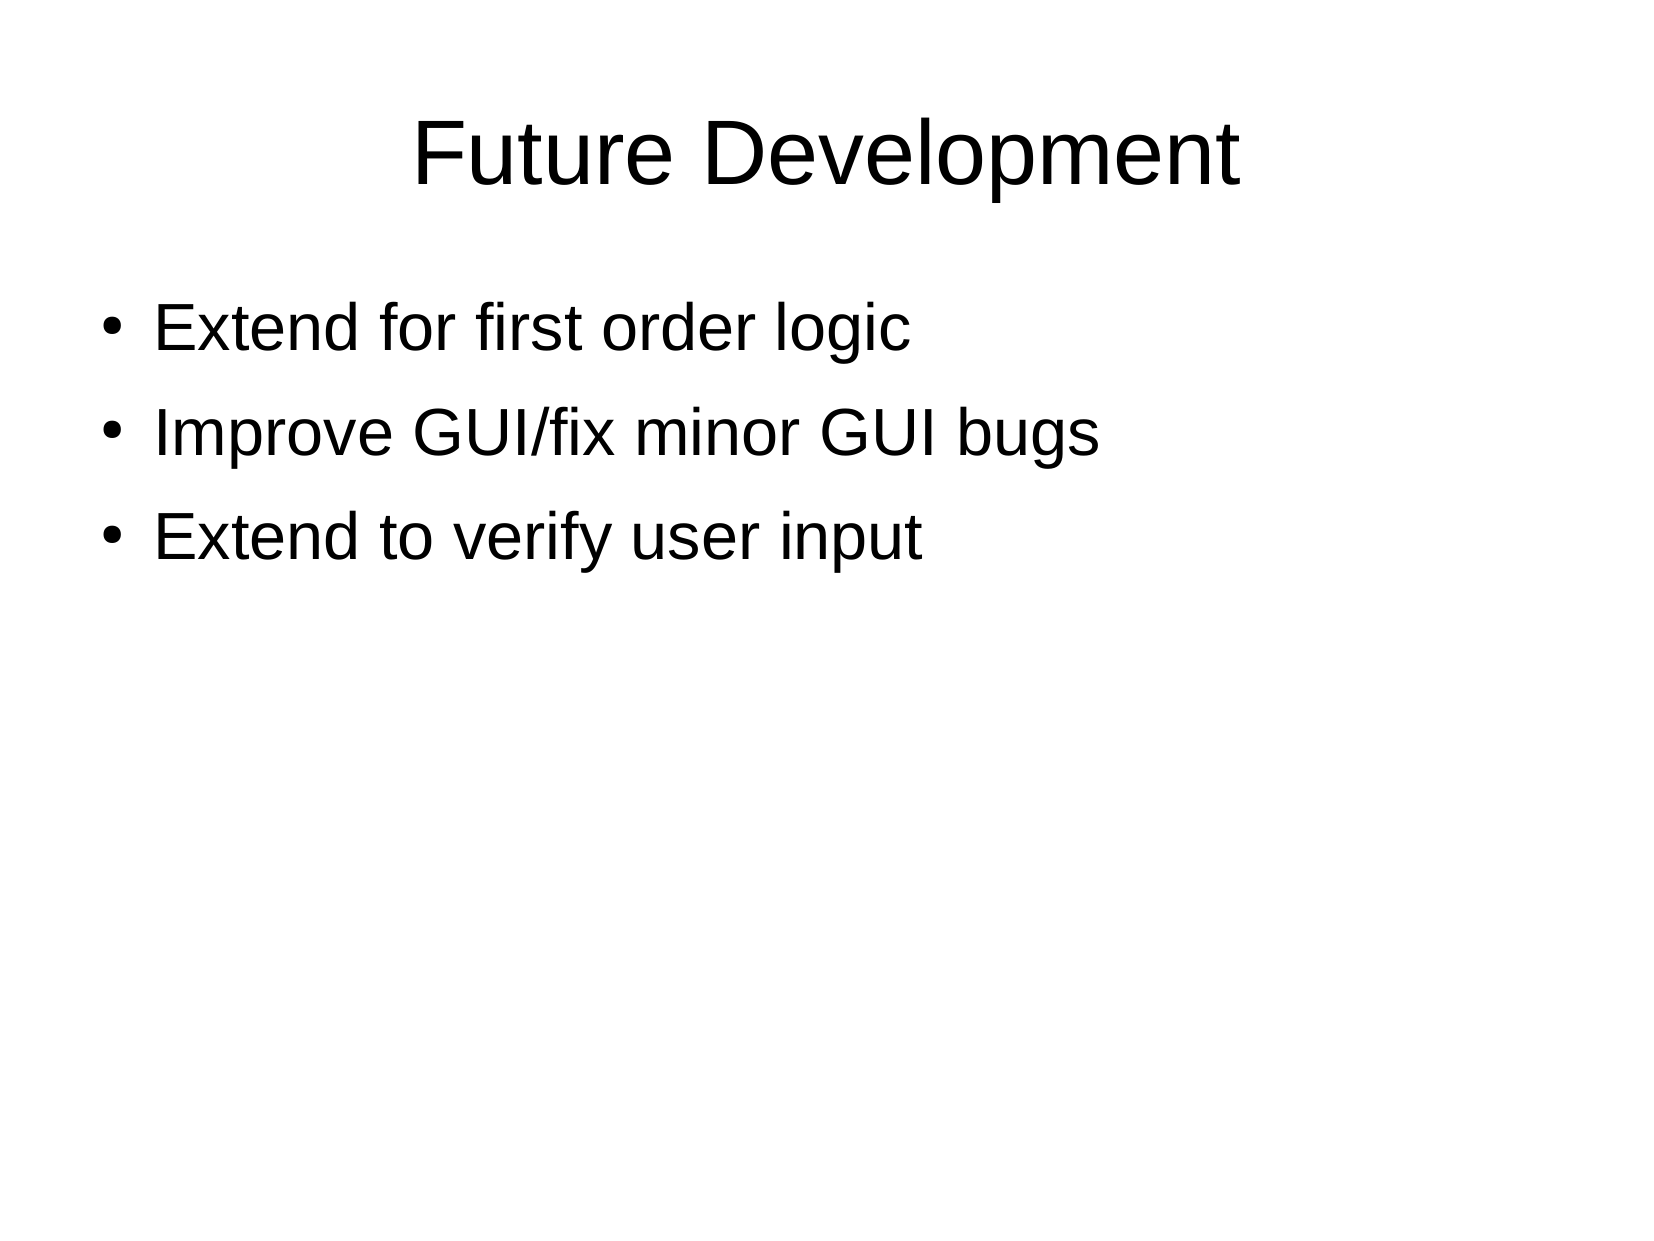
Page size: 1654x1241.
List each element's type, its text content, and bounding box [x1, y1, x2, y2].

title Future Development [82, 49, 1571, 257]
list Extend for first order logic Improve GUI/fix minor GUI bugs Extend to verify user input [82, 290, 1571, 1010]
